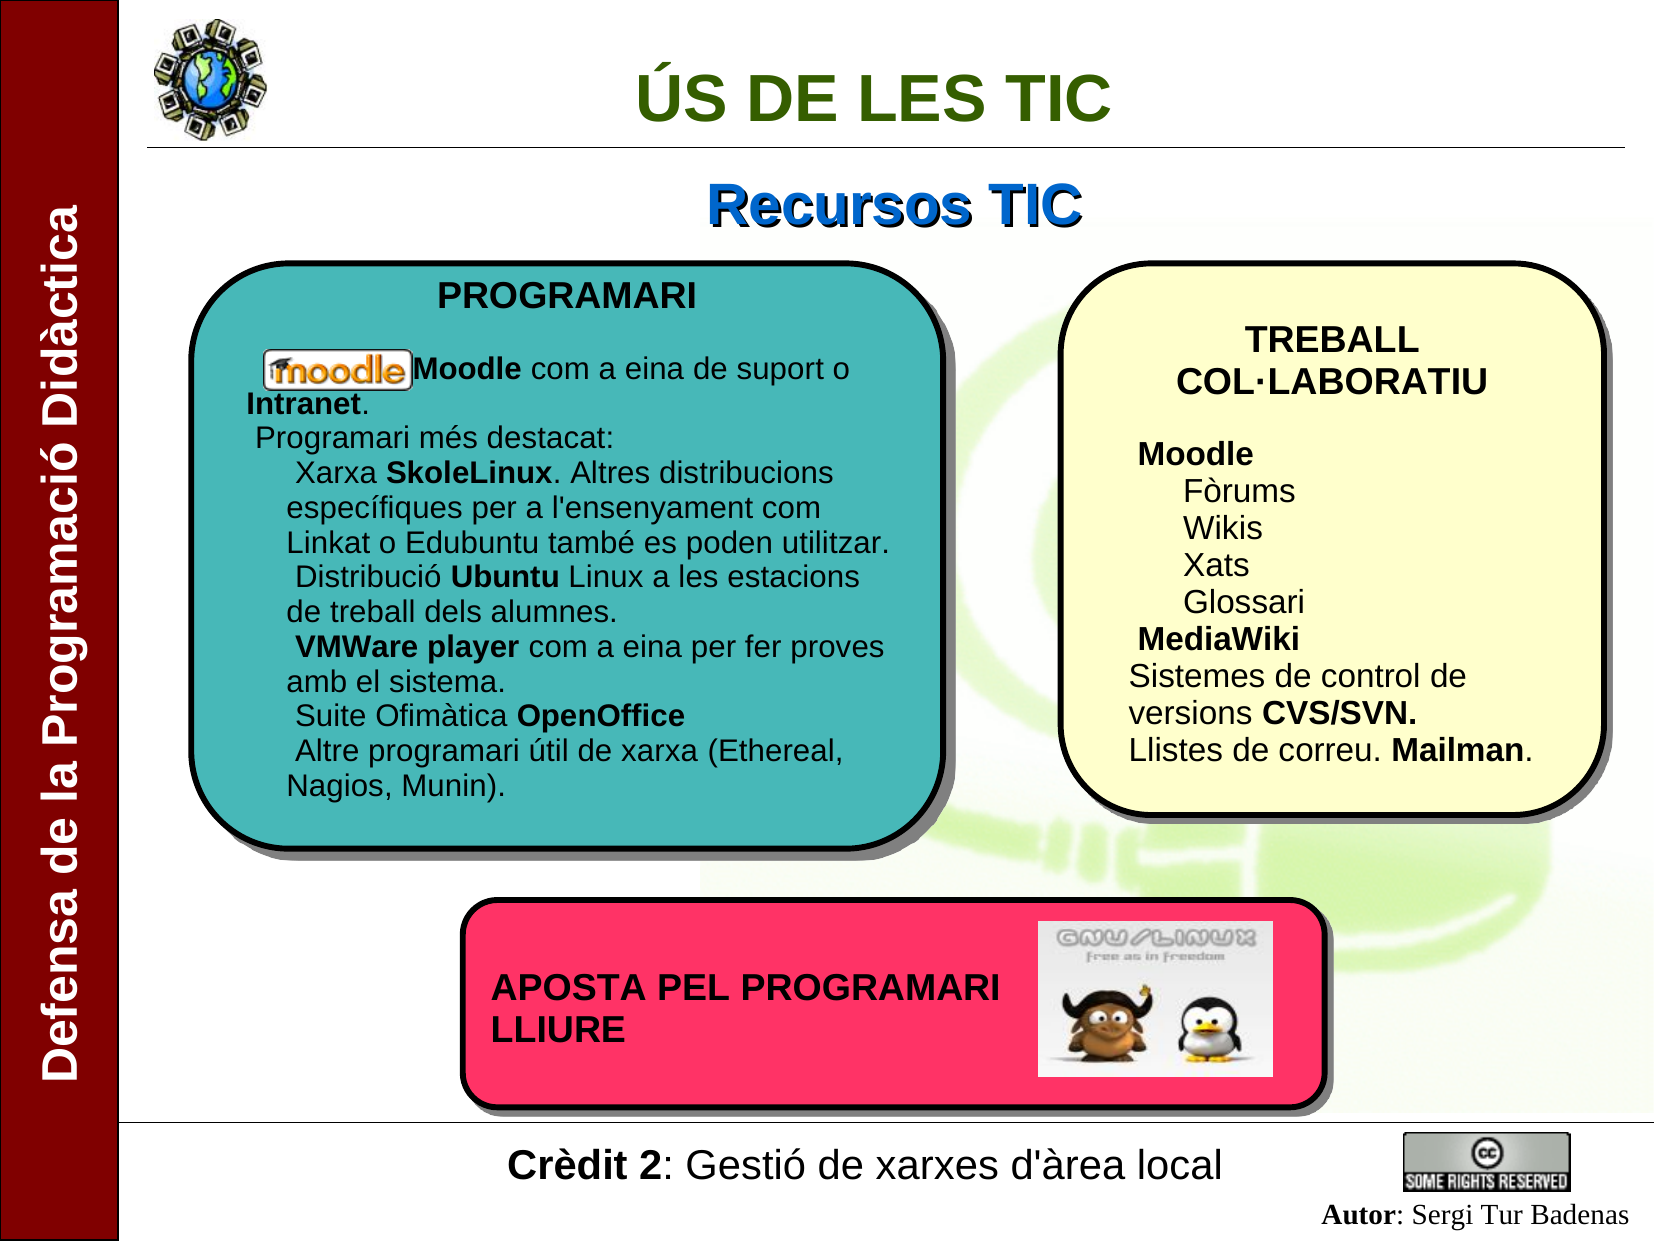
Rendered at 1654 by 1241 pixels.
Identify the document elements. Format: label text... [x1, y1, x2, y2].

list Recursos TIC [141, 172, 1630, 1022]
title ÚS DE LES TIC [129, 49, 1619, 148]
picture [263, 349, 413, 391]
picture [1403, 1132, 1571, 1192]
text_box PROGRAMARI Moodle com a eina de suport o Intranet. Programari més destacat: Xarxa SkoleLinux. Altres distribucions específiques per a l'ensenyament com Linkat o Edubuntu també es poden utilitzar. Distribució Ubuntu Linux a les estacions de treball dels alumnes. VMWare player com a eina per fer proves amb el sistema. Suite Ofimàtica OpenOffice Altre programari útil de xarxa (Ethereal, Nagios, Munin). [191, 263, 944, 849]
picture [1038, 921, 1273, 1078]
text_box TREBALL COL·LABORATIU Moodle Fòrums Wikis Xats Glossari MediaWiki Sistemes de control de versions CVS/SVN. Llistes de correu. Mailman. [1060, 263, 1604, 816]
picture [154, 19, 268, 49]
text_box APOSTA PEL PROGRAMARI LLIURE [462, 900, 1325, 1108]
picture [700, 217, 1654, 1113]
